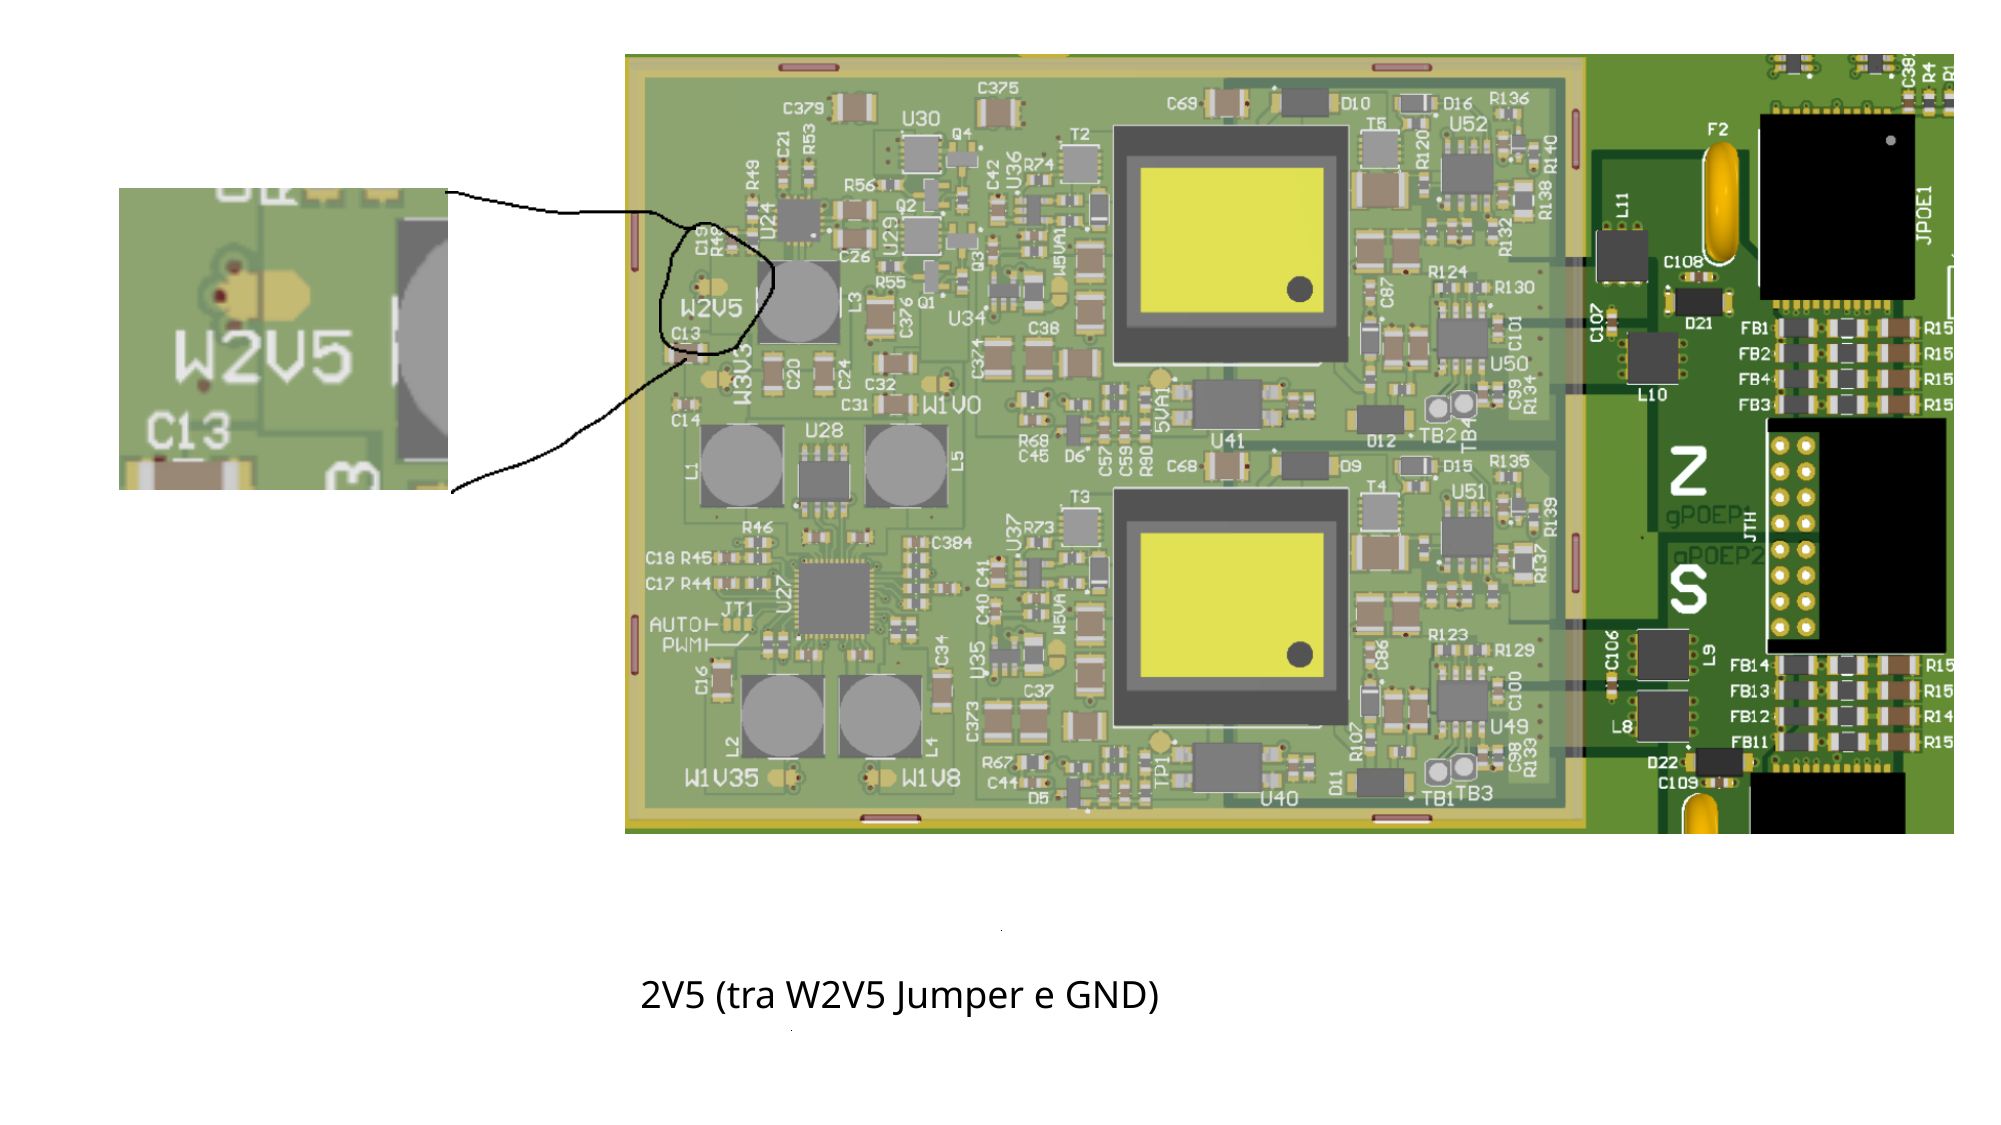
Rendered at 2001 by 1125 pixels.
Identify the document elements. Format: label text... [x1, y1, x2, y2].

picture [119, 54, 1954, 835]
text_box 2V5 (tra W2V5 Jumper e GND) [625, 963, 1185, 1025]
